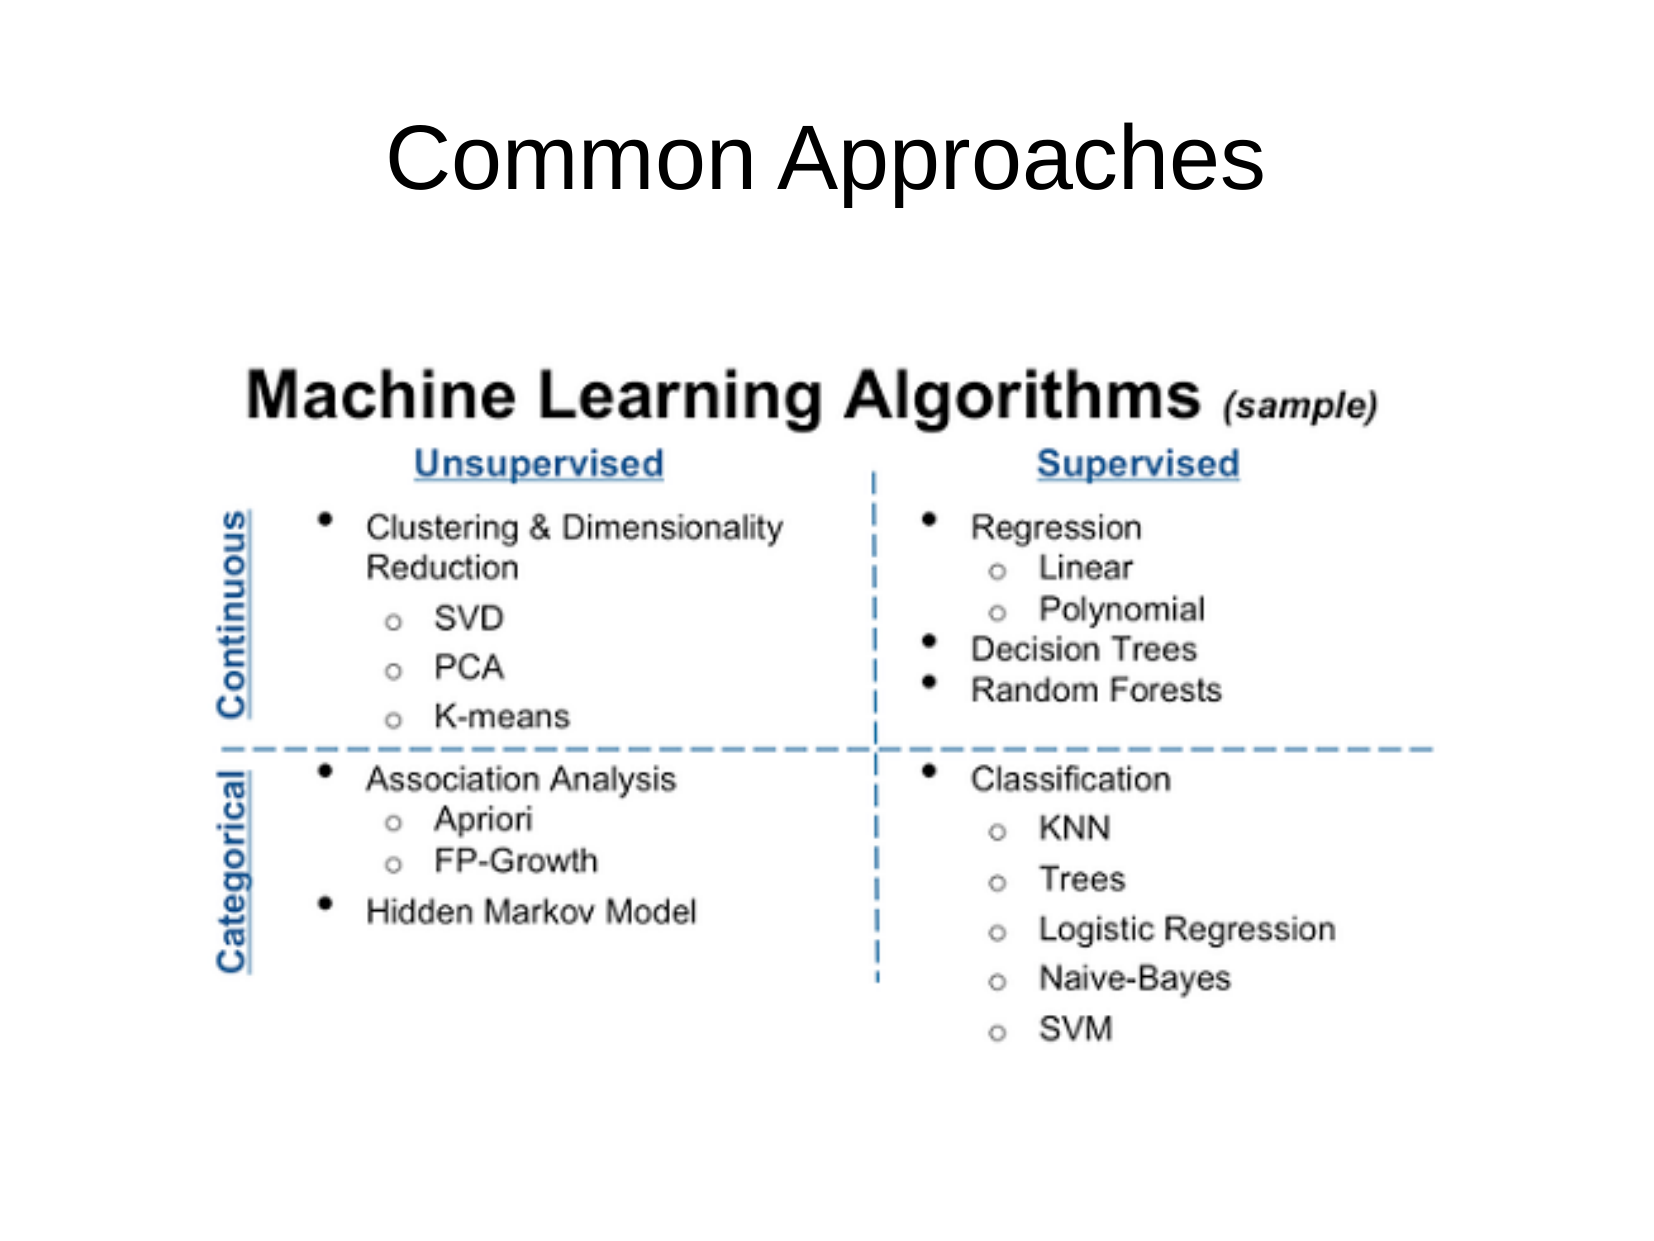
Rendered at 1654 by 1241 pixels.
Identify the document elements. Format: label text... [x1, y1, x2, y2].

title Common Approaches [82, 49, 1571, 257]
picture [194, 317, 1460, 1052]
